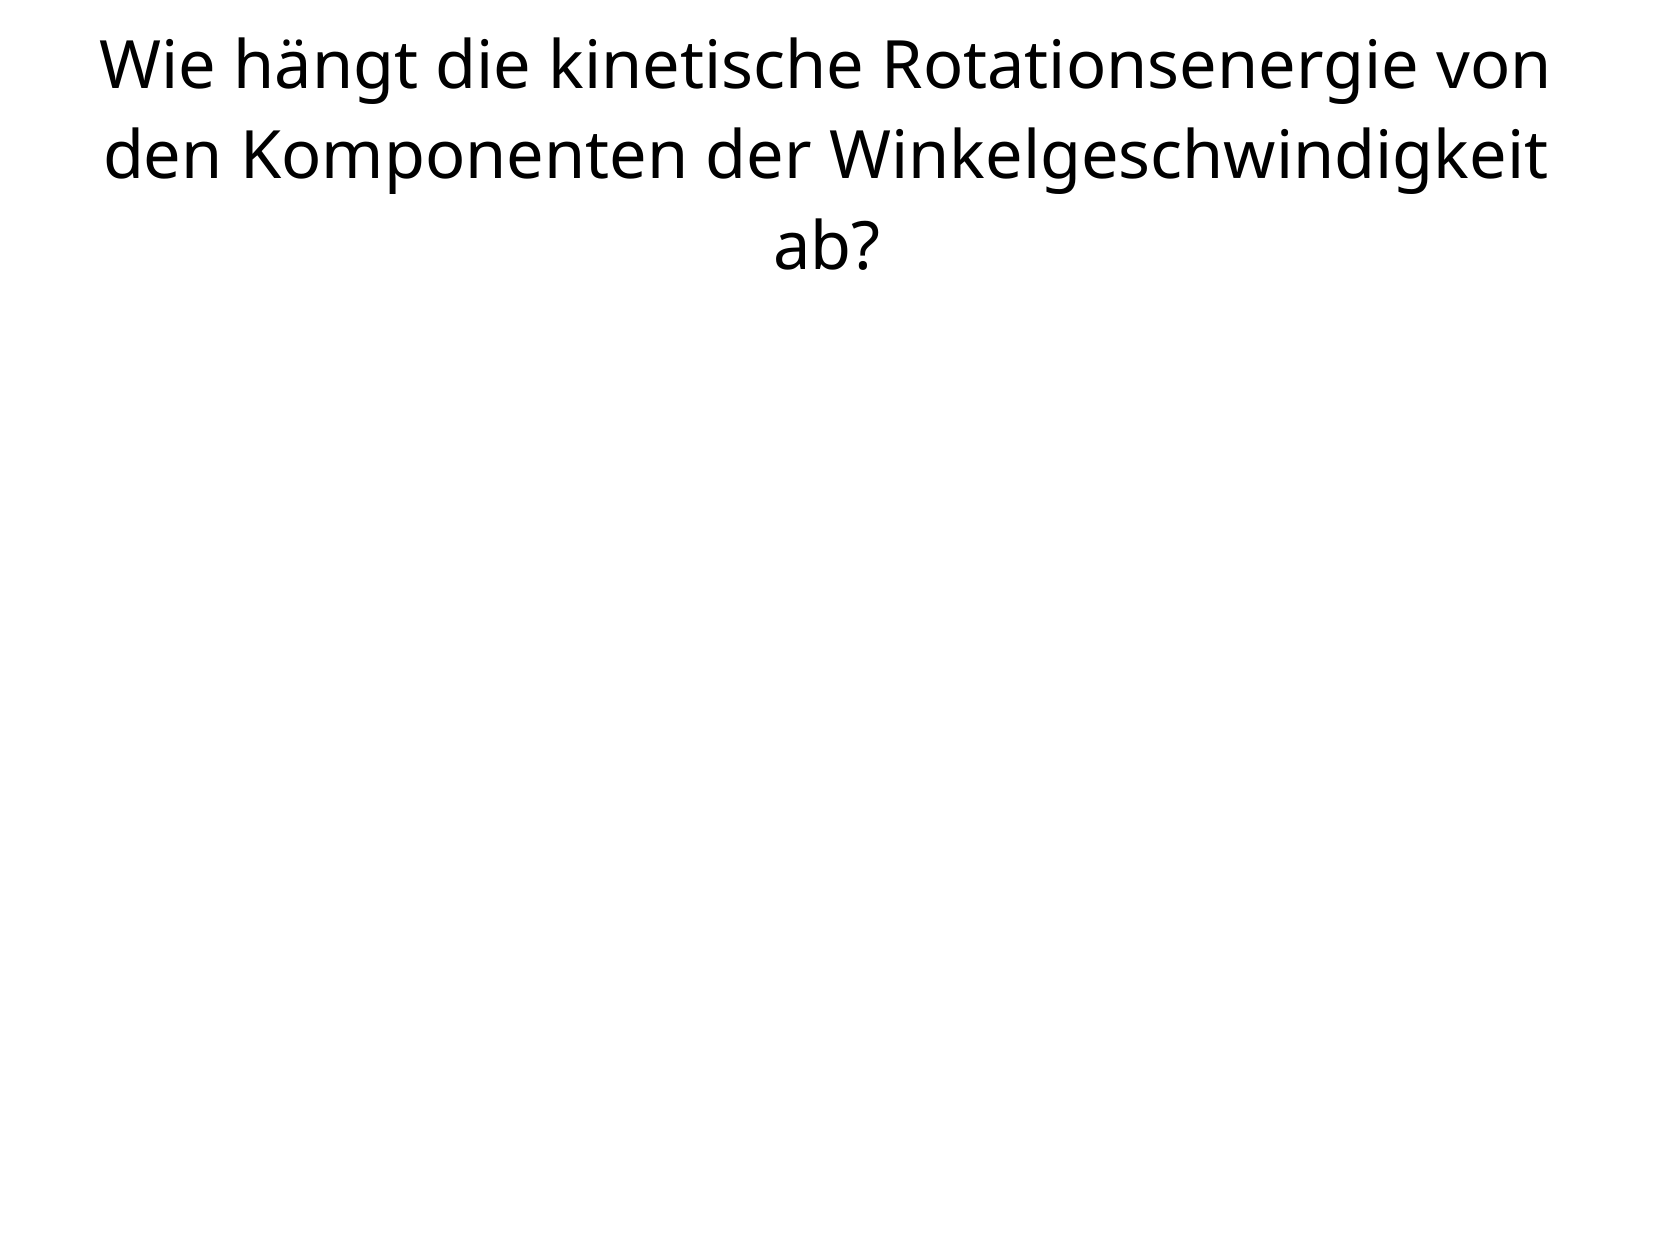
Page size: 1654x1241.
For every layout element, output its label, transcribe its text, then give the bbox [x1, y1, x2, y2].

title Wie hängt die kinetische Rotationsenergie von den Komponenten der Winkelgeschwindigkeit ab? [82, 49, 1571, 257]
